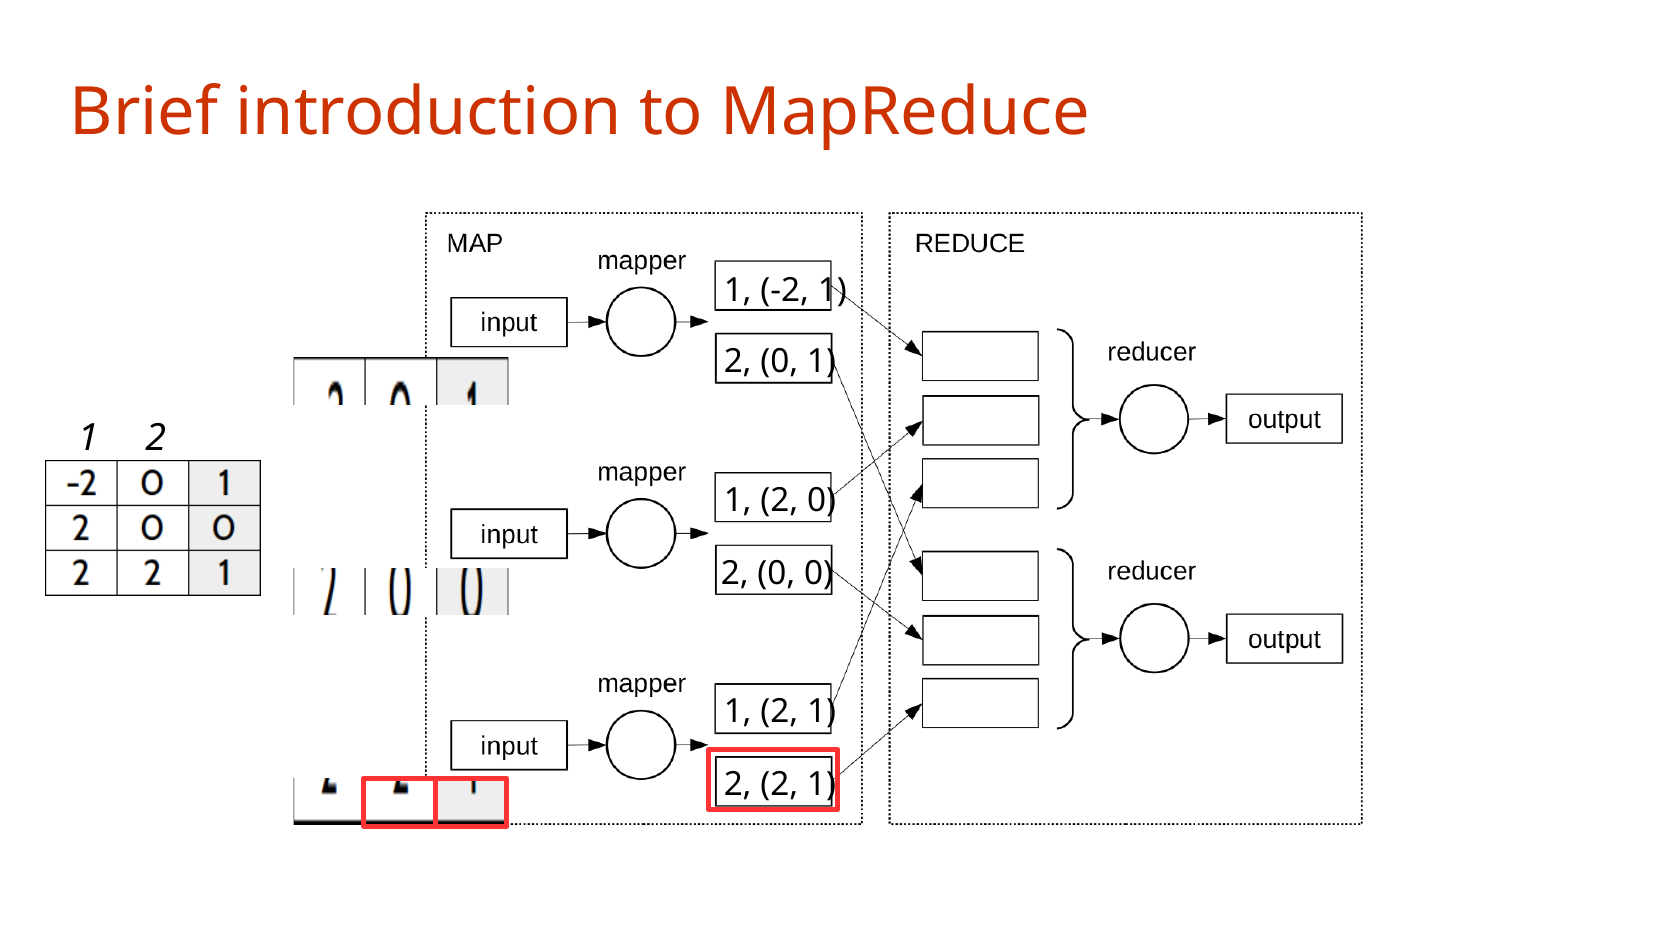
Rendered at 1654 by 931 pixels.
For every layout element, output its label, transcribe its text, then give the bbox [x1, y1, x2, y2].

text_box 1, (-2, 1) [709, 258, 840, 314]
text_box Brief introduction to MapReduce [54, 55, 994, 152]
picture [438, 781, 504, 824]
text_box 1, (2, 0) [709, 468, 838, 525]
text_box 2, (0, 1) [709, 329, 837, 385]
picture [366, 781, 433, 824]
picture [293, 209, 1365, 827]
text_box 2, (0, 0) [706, 541, 846, 598]
picture [293, 778, 361, 825]
text_box 2 [130, 403, 179, 464]
picture [45, 460, 261, 596]
text_box 2, (2, 1) [709, 752, 832, 808]
text_box 1, (2, 1) [709, 679, 827, 736]
text_box 1 [63, 403, 106, 464]
